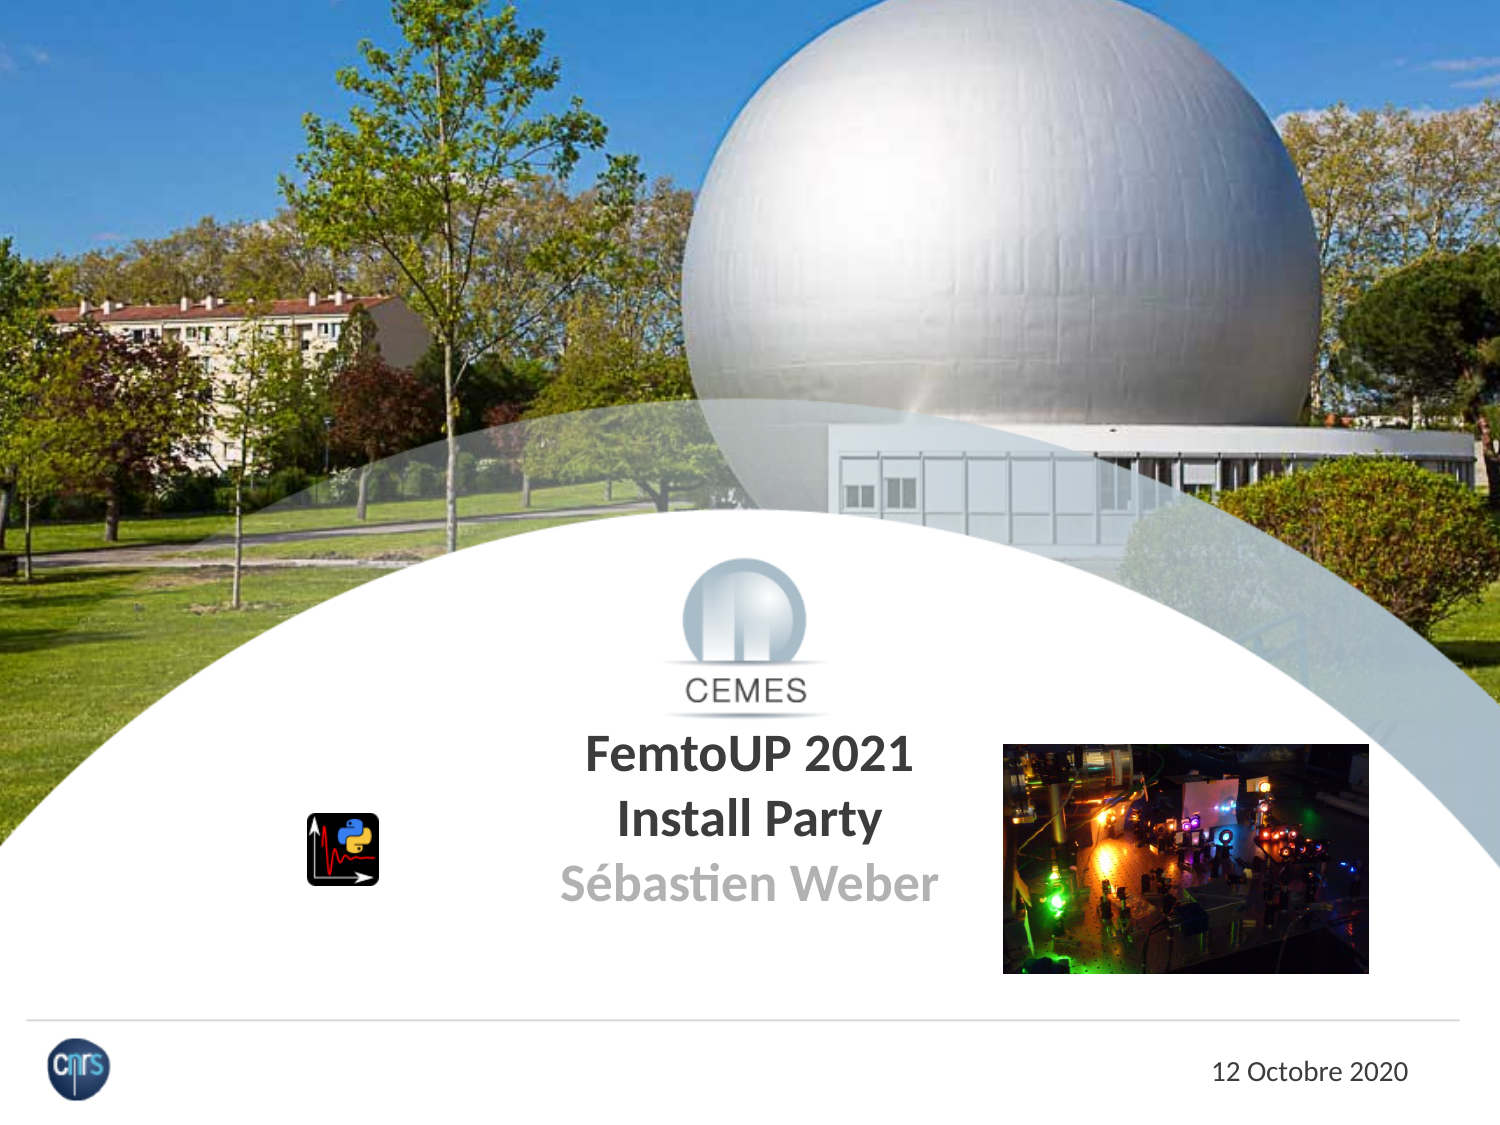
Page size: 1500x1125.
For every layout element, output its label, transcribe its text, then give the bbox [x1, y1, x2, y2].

text_box 12 Octobre 2020 [1057, 1045, 1424, 1106]
text_box FemtoUP 2021 Install Party Sébastien Weber [75, 710, 1425, 988]
picture [0, 0, 1500, 1125]
